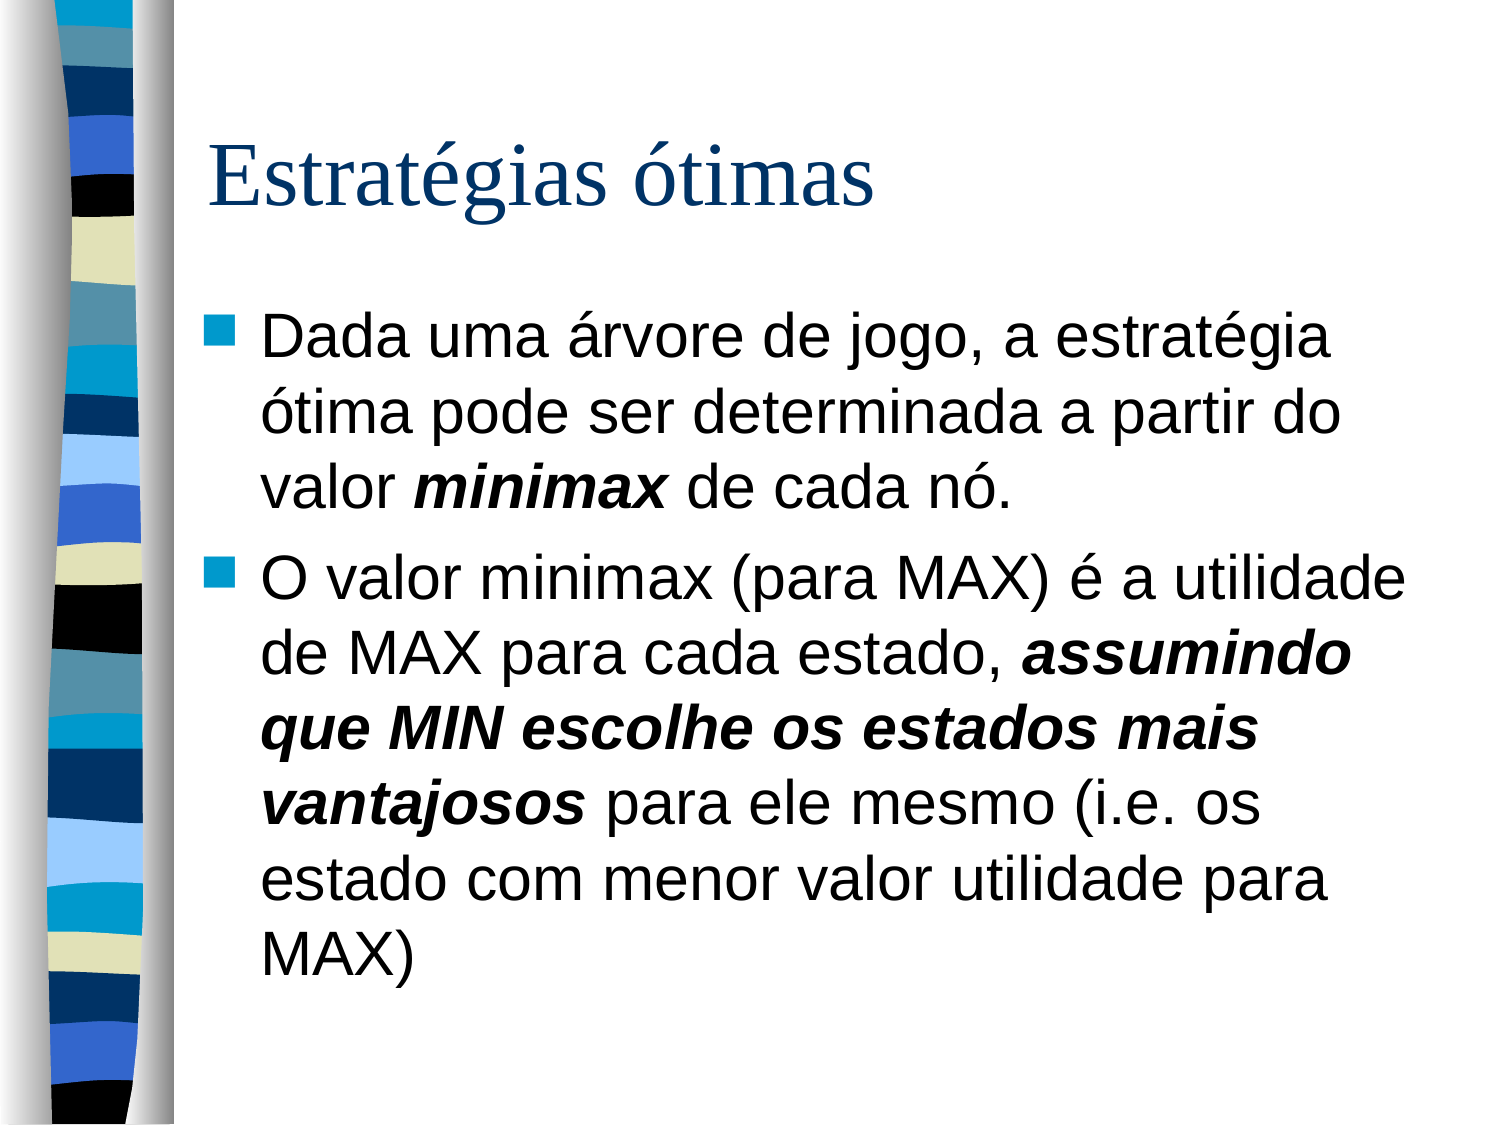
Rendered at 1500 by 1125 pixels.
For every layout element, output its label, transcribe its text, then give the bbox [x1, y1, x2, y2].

title Estratégias ótimas [192, 74, 1468, 263]
list Dada uma árvore de jogo, a estratégia ótima pode ser determinada a partir do valor minimax de cada nó. O valor minimax (para MAX) é a utilidade de MAX para cada estado, assumindo que MIN escolhe os estados mais vantajosos para ele mesmo (i.e. os estado com menor valor utilidade para MAX) [192, 287, 1468, 1000]
